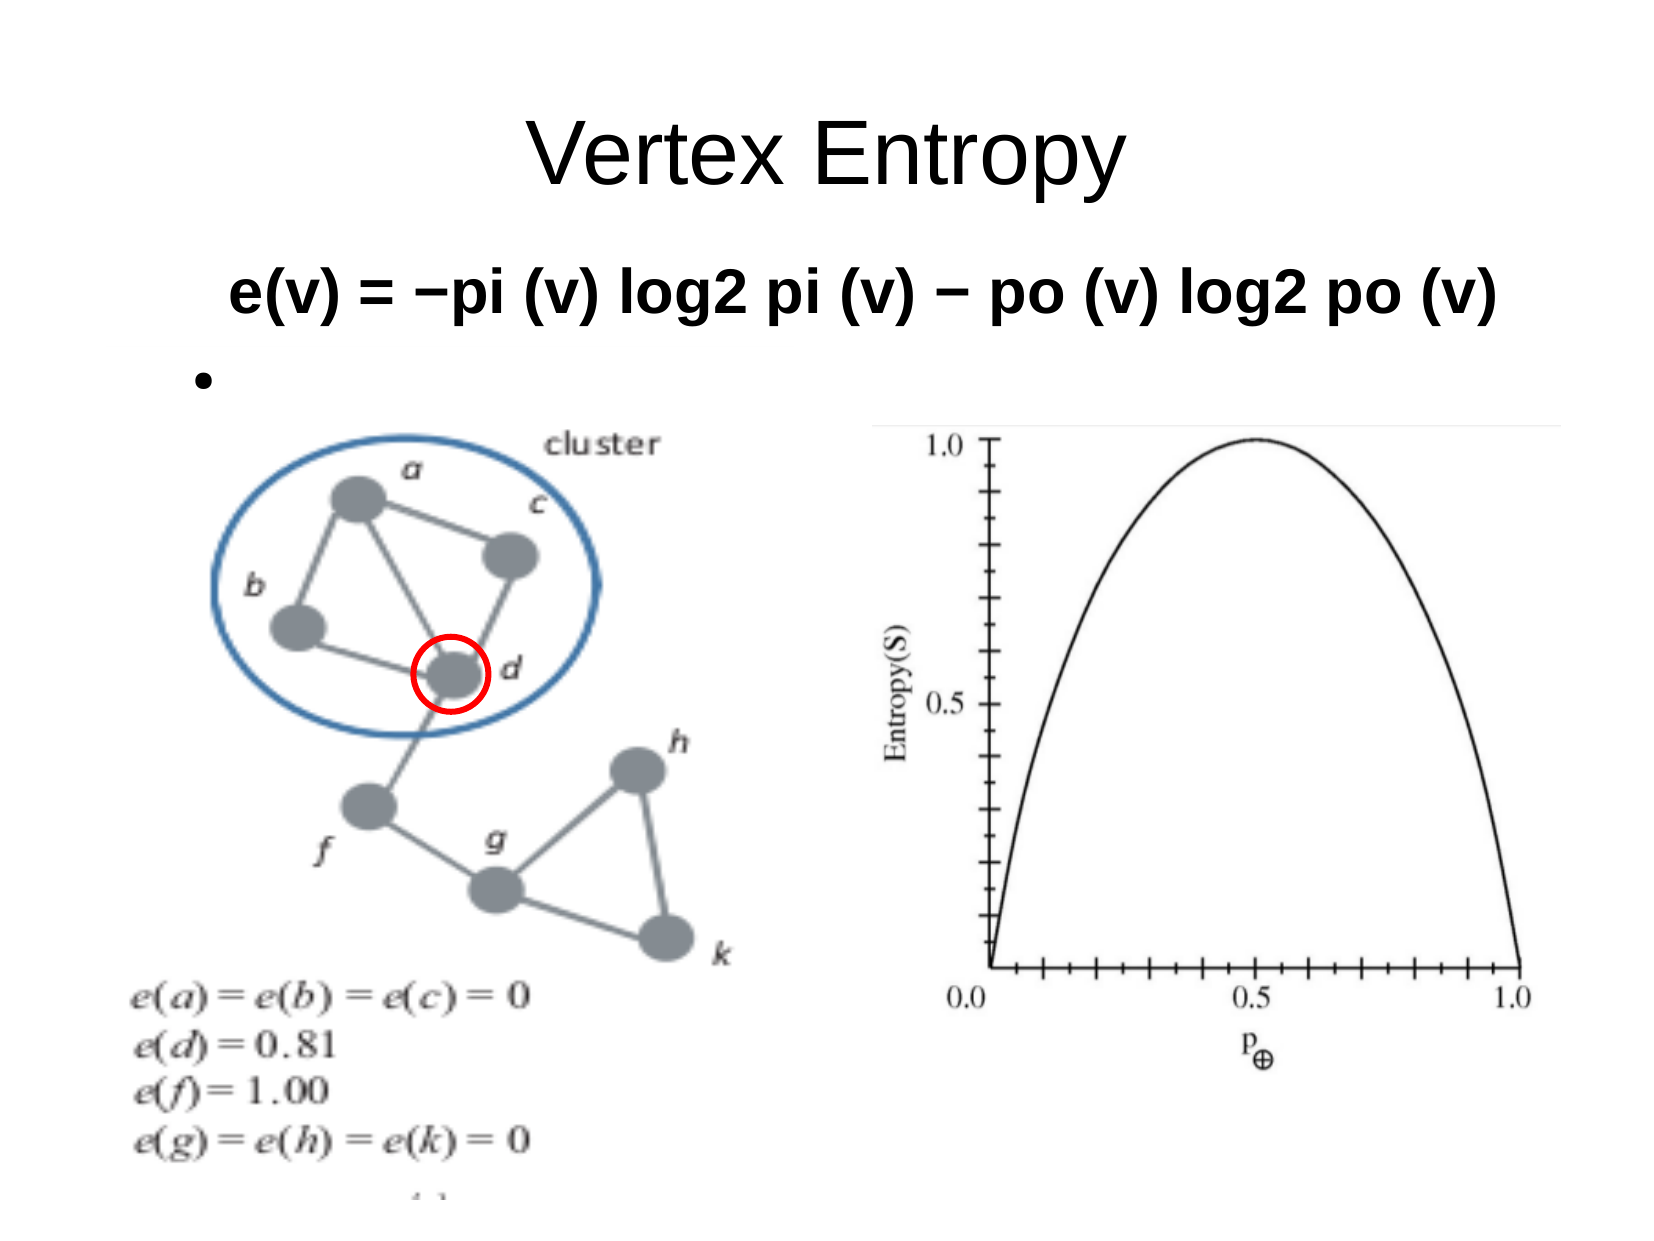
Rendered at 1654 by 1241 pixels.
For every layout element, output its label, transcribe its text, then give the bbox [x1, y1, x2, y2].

text_box e(v) = −pi (v) log2 pi (v) − po (v) log2 po (v) [180, 255, 1501, 346]
title Vertex Entropy [82, 49, 1571, 257]
picture [872, 425, 1561, 1089]
picture [106, 345, 794, 1201]
